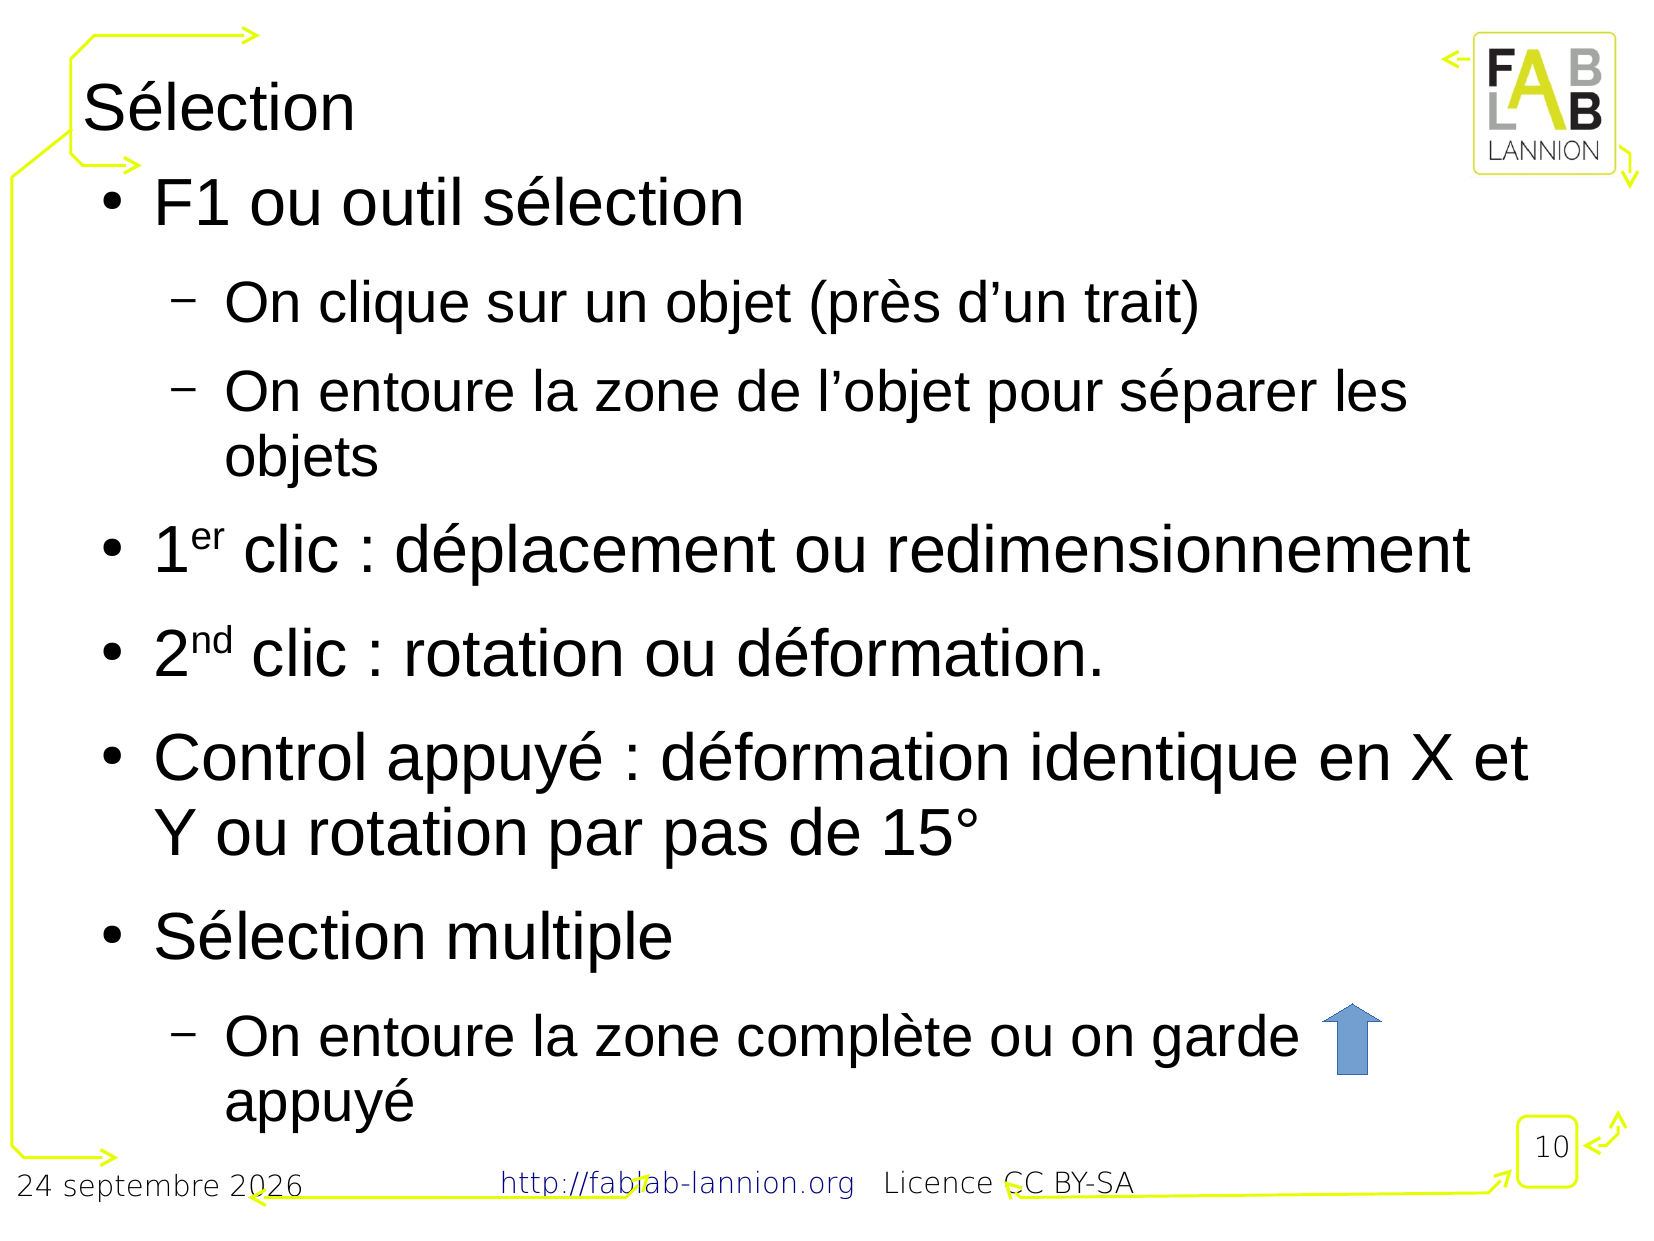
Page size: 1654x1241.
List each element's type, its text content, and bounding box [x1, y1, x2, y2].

picture [1470, 29, 1619, 178]
title Sélection [82, 49, 1441, 165]
list F1 ou outil sélection On clique sur un objet (près d’un trait) On entoure la zone de l’objet pour séparer les objets 1er clic : déplacement ou redimensionnement 2nd clic : rotation ou déformation. Control appuyé : déformation identique en X et Y ou rotation par pas de 15° Sélection multiple On entoure la zone complète ou on garde appuyé [82, 165, 1571, 981]
text_box [1322, 1003, 1382, 1075]
